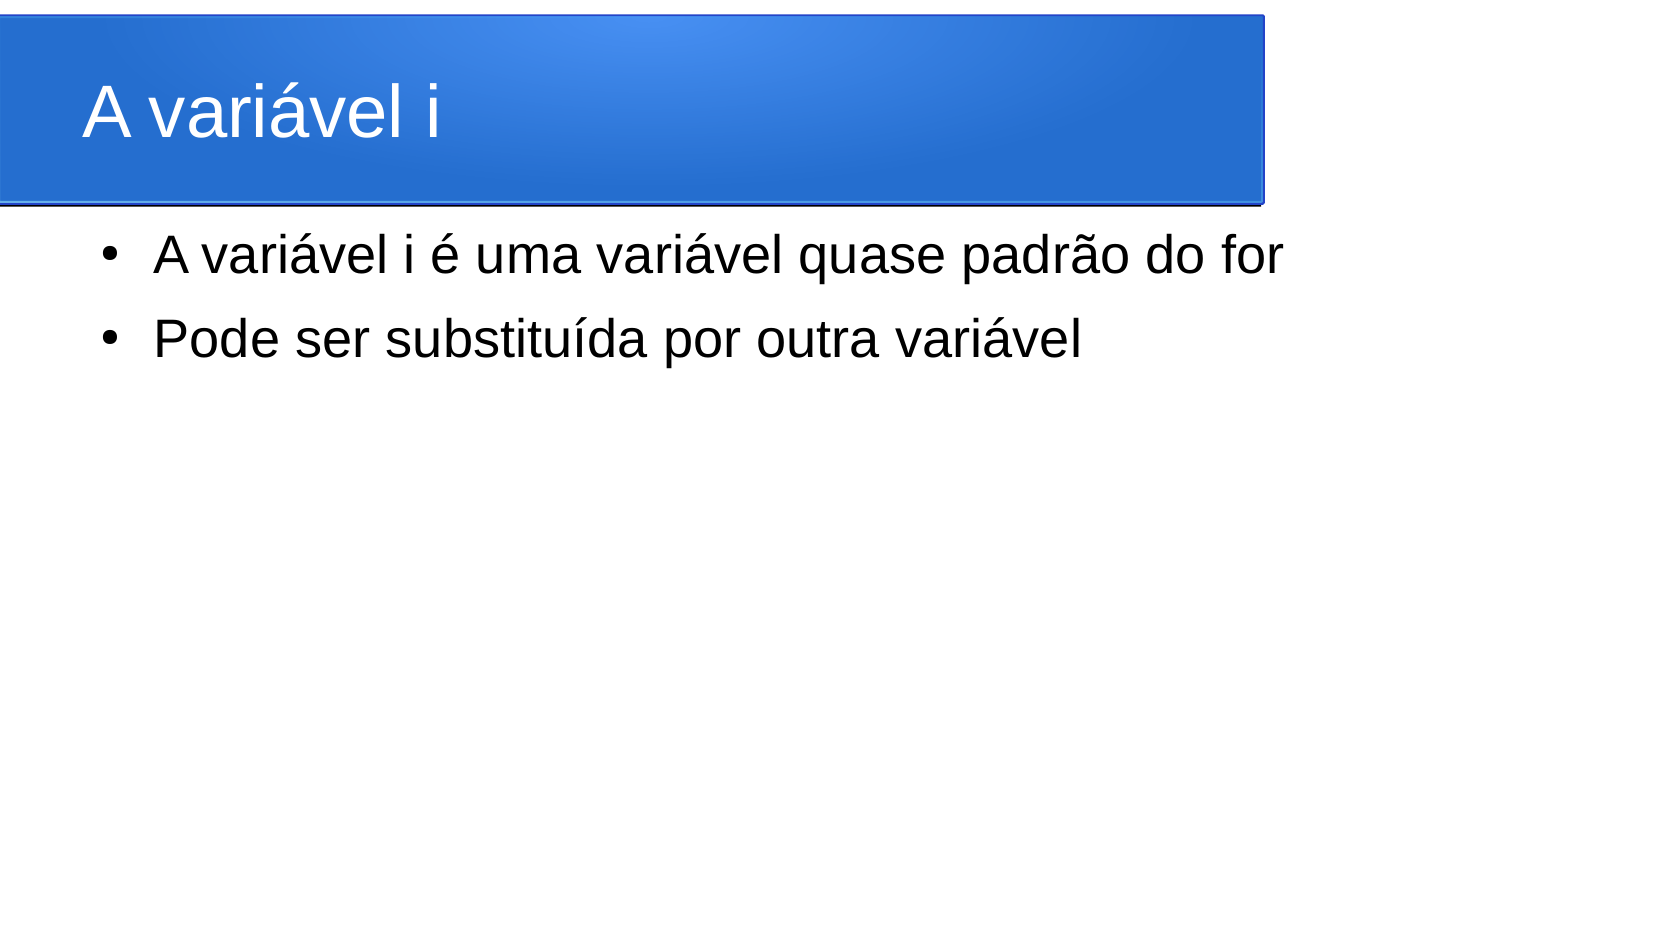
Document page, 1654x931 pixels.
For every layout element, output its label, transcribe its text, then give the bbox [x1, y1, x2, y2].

list A variável i é uma variável quase padrão do for Pode ser substituída por outra variável [82, 224, 1571, 764]
title A variável i [82, 35, 1235, 189]
